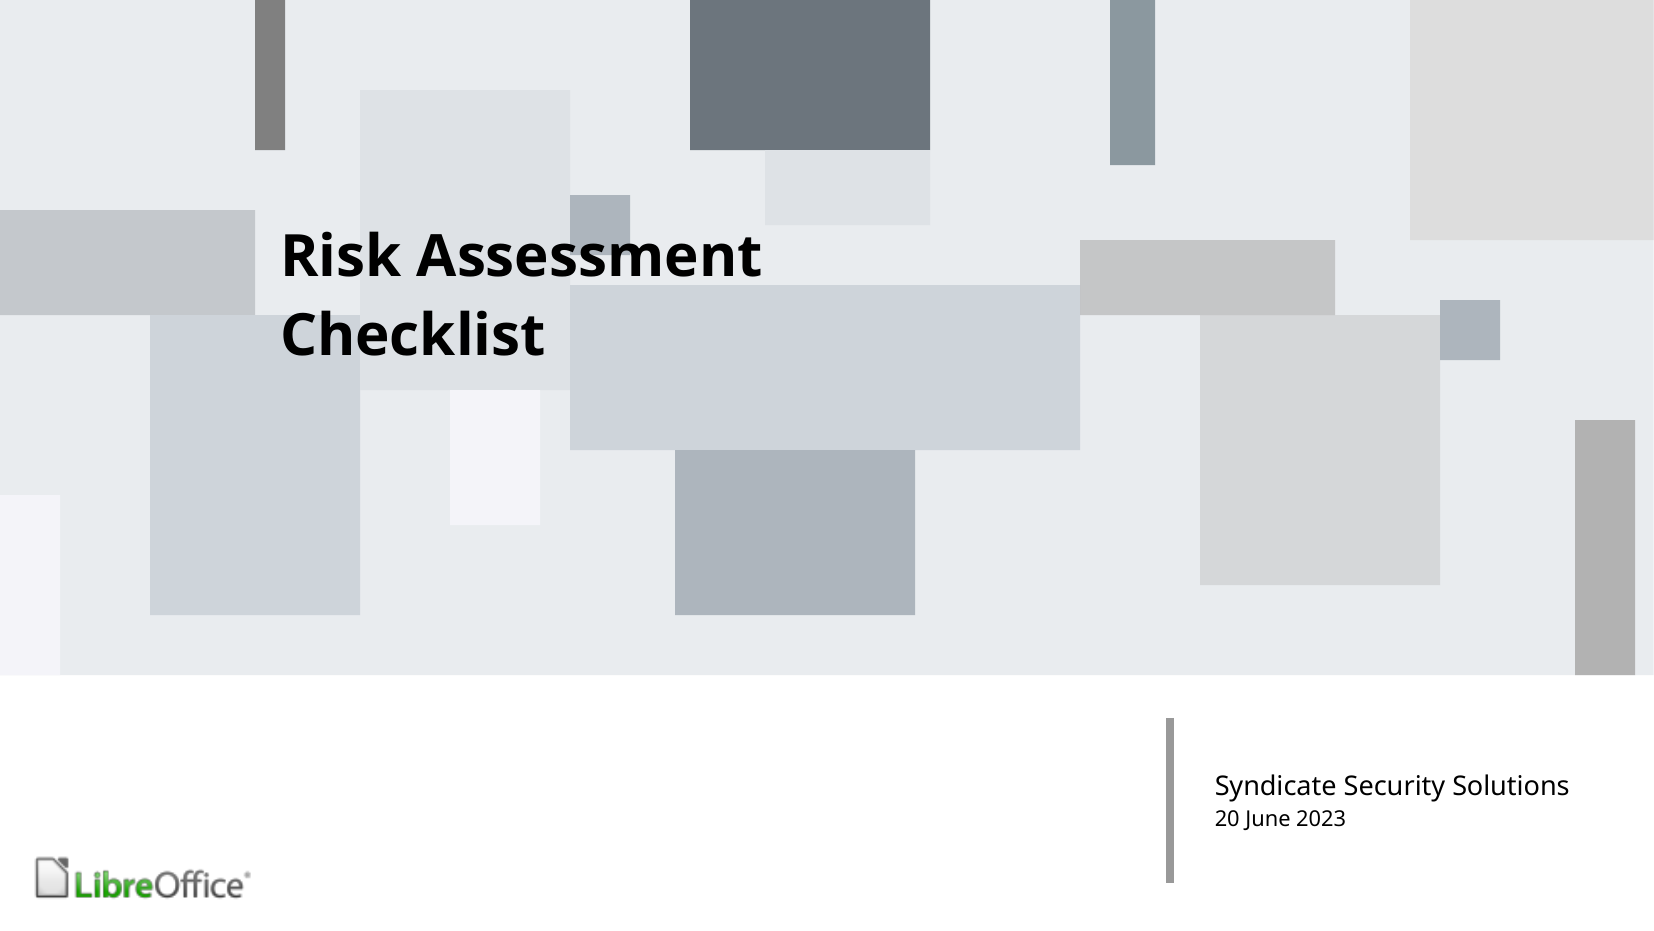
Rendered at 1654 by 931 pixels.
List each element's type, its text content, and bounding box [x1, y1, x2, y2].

picture [30, 852, 256, 903]
text_box Syndicate Security Solutions 20 June 2023 [1200, 759, 1591, 841]
text_box Risk Assessment Checklist [265, 206, 1004, 487]
